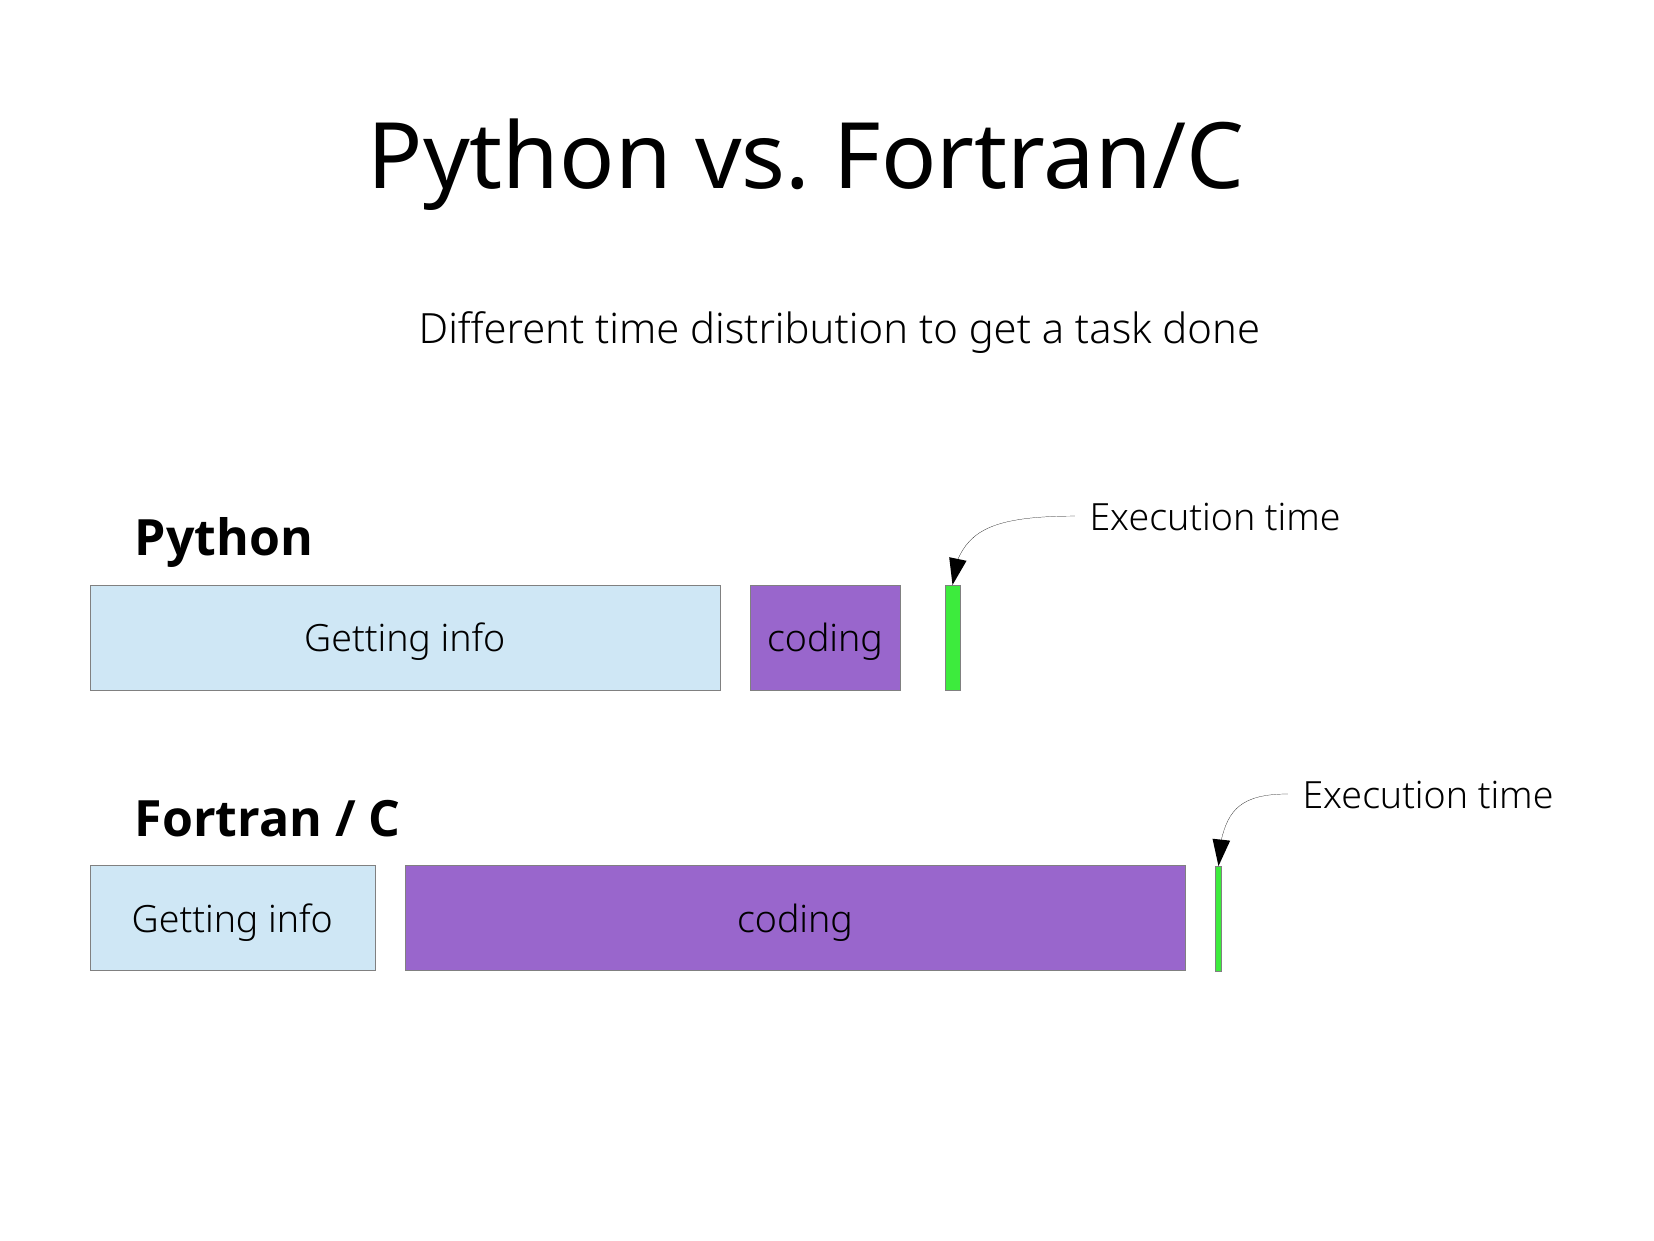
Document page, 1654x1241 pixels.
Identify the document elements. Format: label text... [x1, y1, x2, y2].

text_box [945, 585, 961, 691]
text_box Different time distribution to get a task done [403, 291, 1238, 357]
text_box Python [120, 495, 319, 570]
text_box Getting info [90, 865, 376, 971]
text_box Getting info [90, 585, 721, 691]
text_box coding [750, 585, 901, 691]
text_box Fortran / C [120, 775, 395, 851]
text_box Execution time [1287, 761, 1563, 821]
title Python vs. Fortran/C [82, 49, 1531, 257]
text_box coding [405, 865, 1186, 971]
text_box [1215, 866, 1222, 972]
text_box Execution time [1074, 483, 1351, 544]
